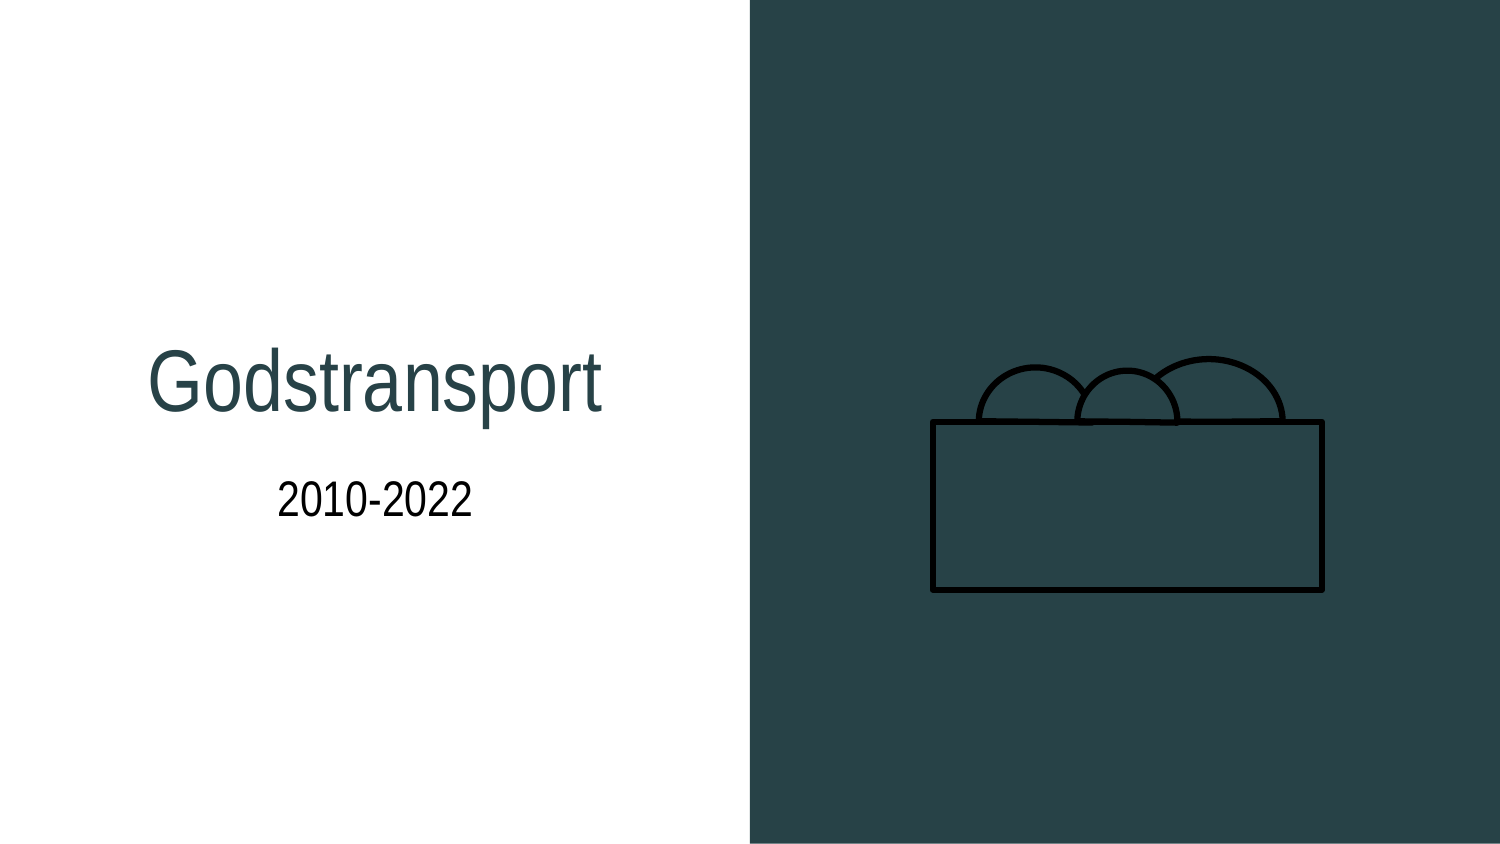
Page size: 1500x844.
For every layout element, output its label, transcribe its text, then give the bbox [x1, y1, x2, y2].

title Godstransport [43, 152, 708, 446]
subtitle 2010-2022 [43, 454, 708, 713]
text_box [932, 359, 1322, 590]
